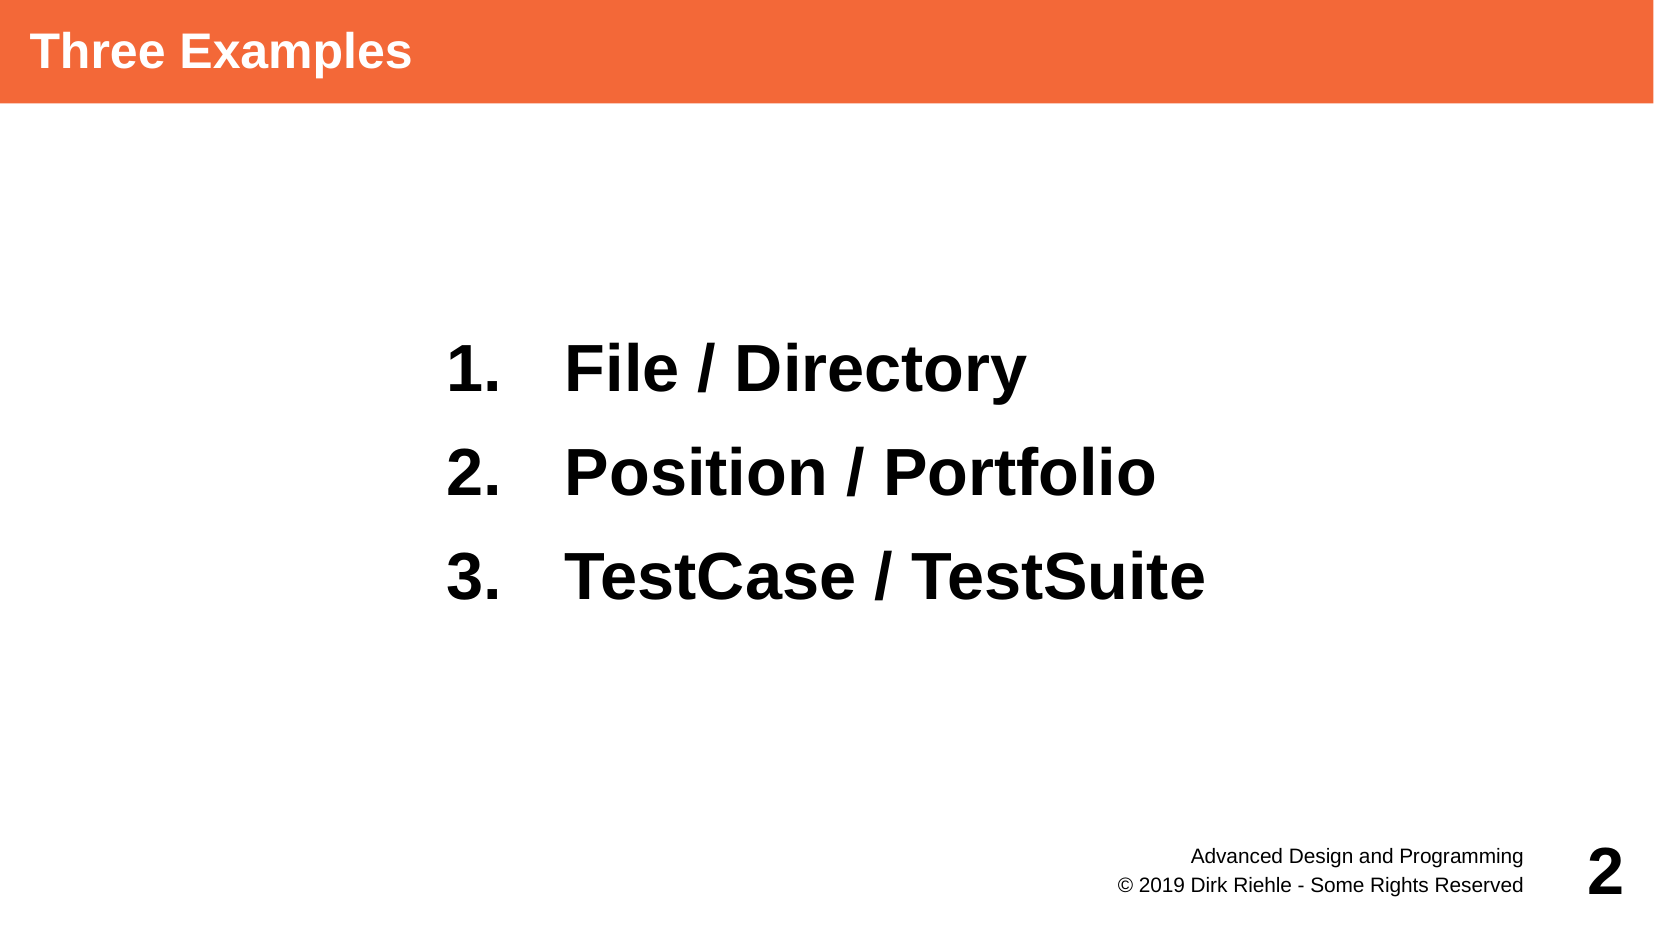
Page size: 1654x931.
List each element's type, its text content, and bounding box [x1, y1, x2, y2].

title Three Examples [0, 0, 1654, 104]
subtitle File / Directory Position / Portfolio TestCase / TestSuite [29, 132, 1625, 813]
